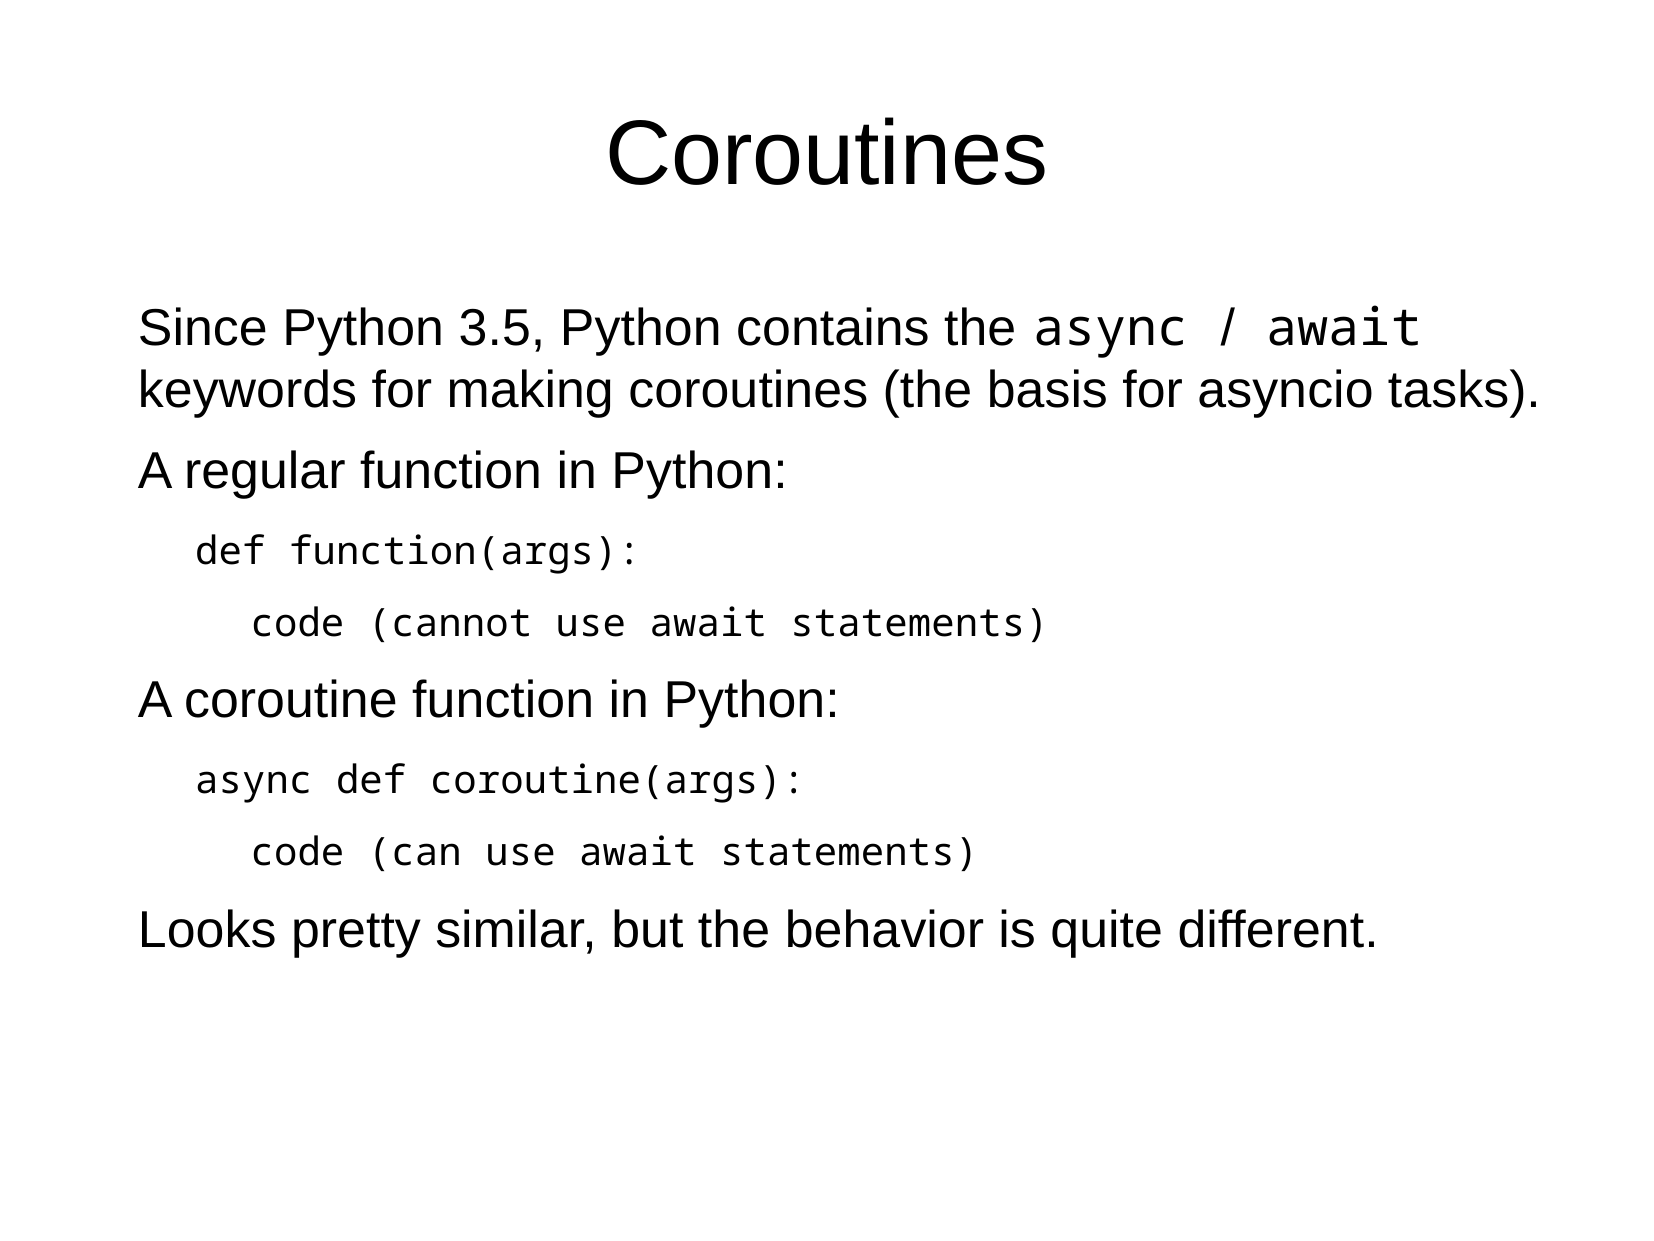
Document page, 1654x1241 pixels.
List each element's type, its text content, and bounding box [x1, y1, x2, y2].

title Coroutines [82, 49, 1571, 257]
list Since Python 3.5, Python contains the async / await keywords for making coroutines (the basis for asyncio tasks). A regular function in Python: def function(args): code (cannot use await statements) A coroutine function in Python: async def coroutine(args): code (can use await statements) Looks pretty similar, but the behavior is quite different. [82, 290, 1571, 1010]
